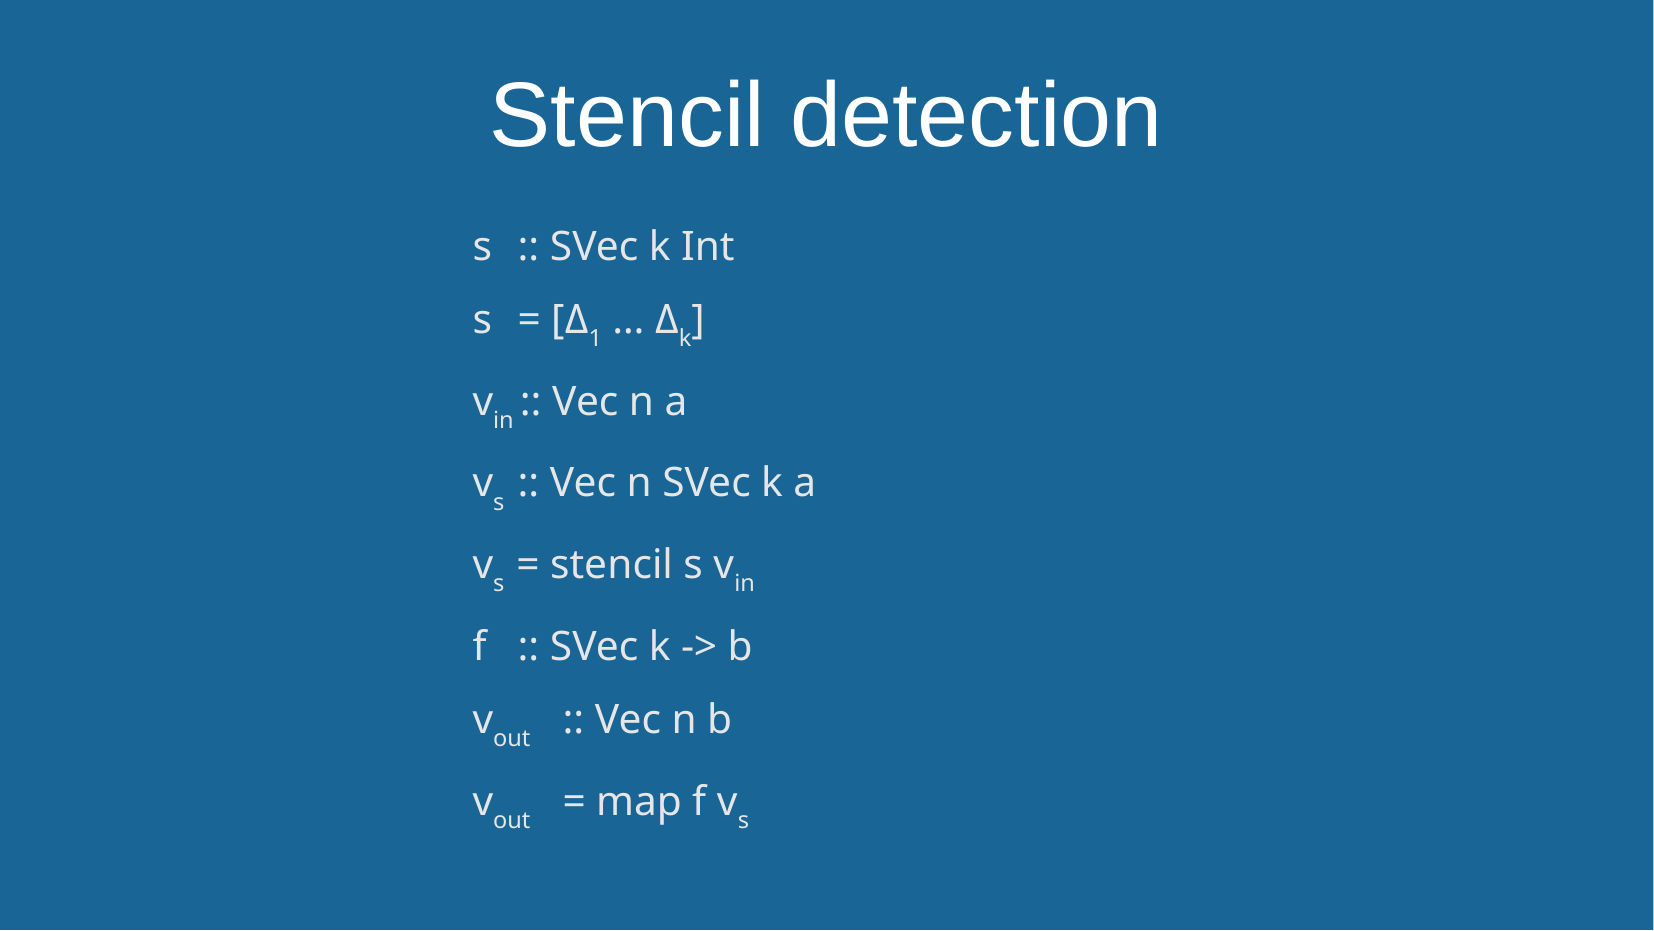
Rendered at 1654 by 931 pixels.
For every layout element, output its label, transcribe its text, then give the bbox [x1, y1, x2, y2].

list s :: SVec k Int s = [Δ1 … Δk] vin :: Vec n a vs :: Vec n SVec k a vs = stencil s vin f :: SVec k -> b vout :: Vec n b vout = map f vs [472, 216, 1548, 839]
title Stencil detection [82, 37, 1571, 193]
